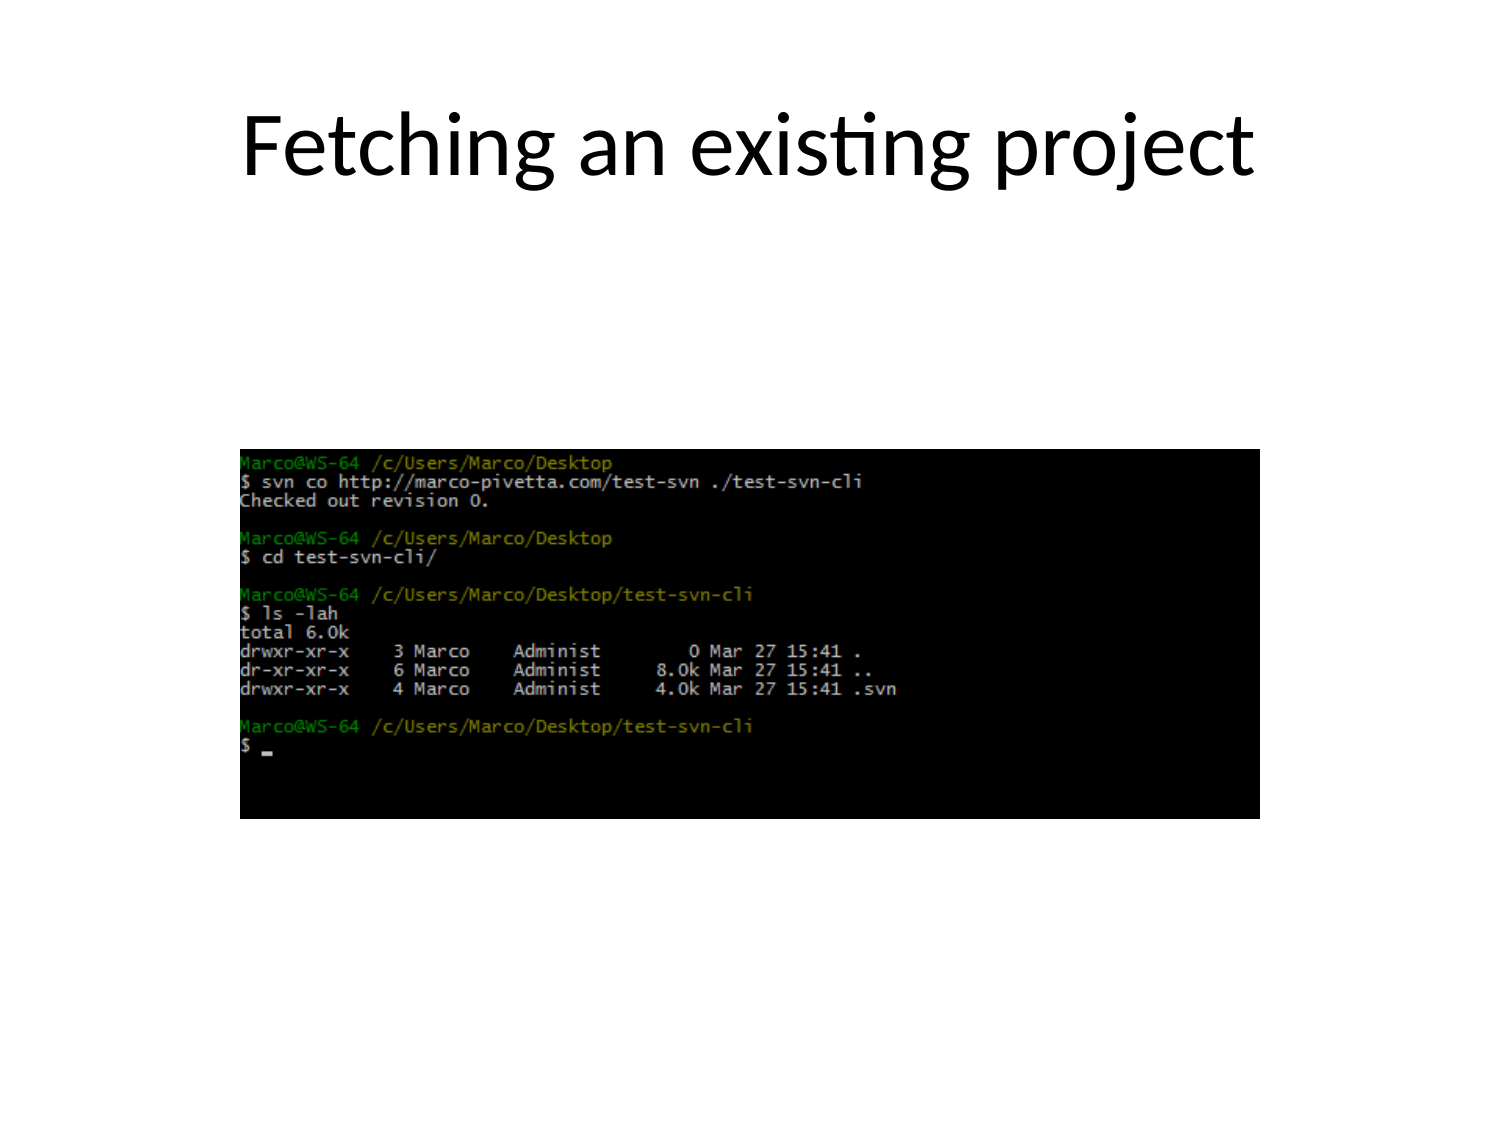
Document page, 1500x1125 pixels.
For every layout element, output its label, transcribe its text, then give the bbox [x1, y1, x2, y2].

picture [240, 449, 1260, 819]
title Fetching an existing project [75, 45, 1426, 233]
